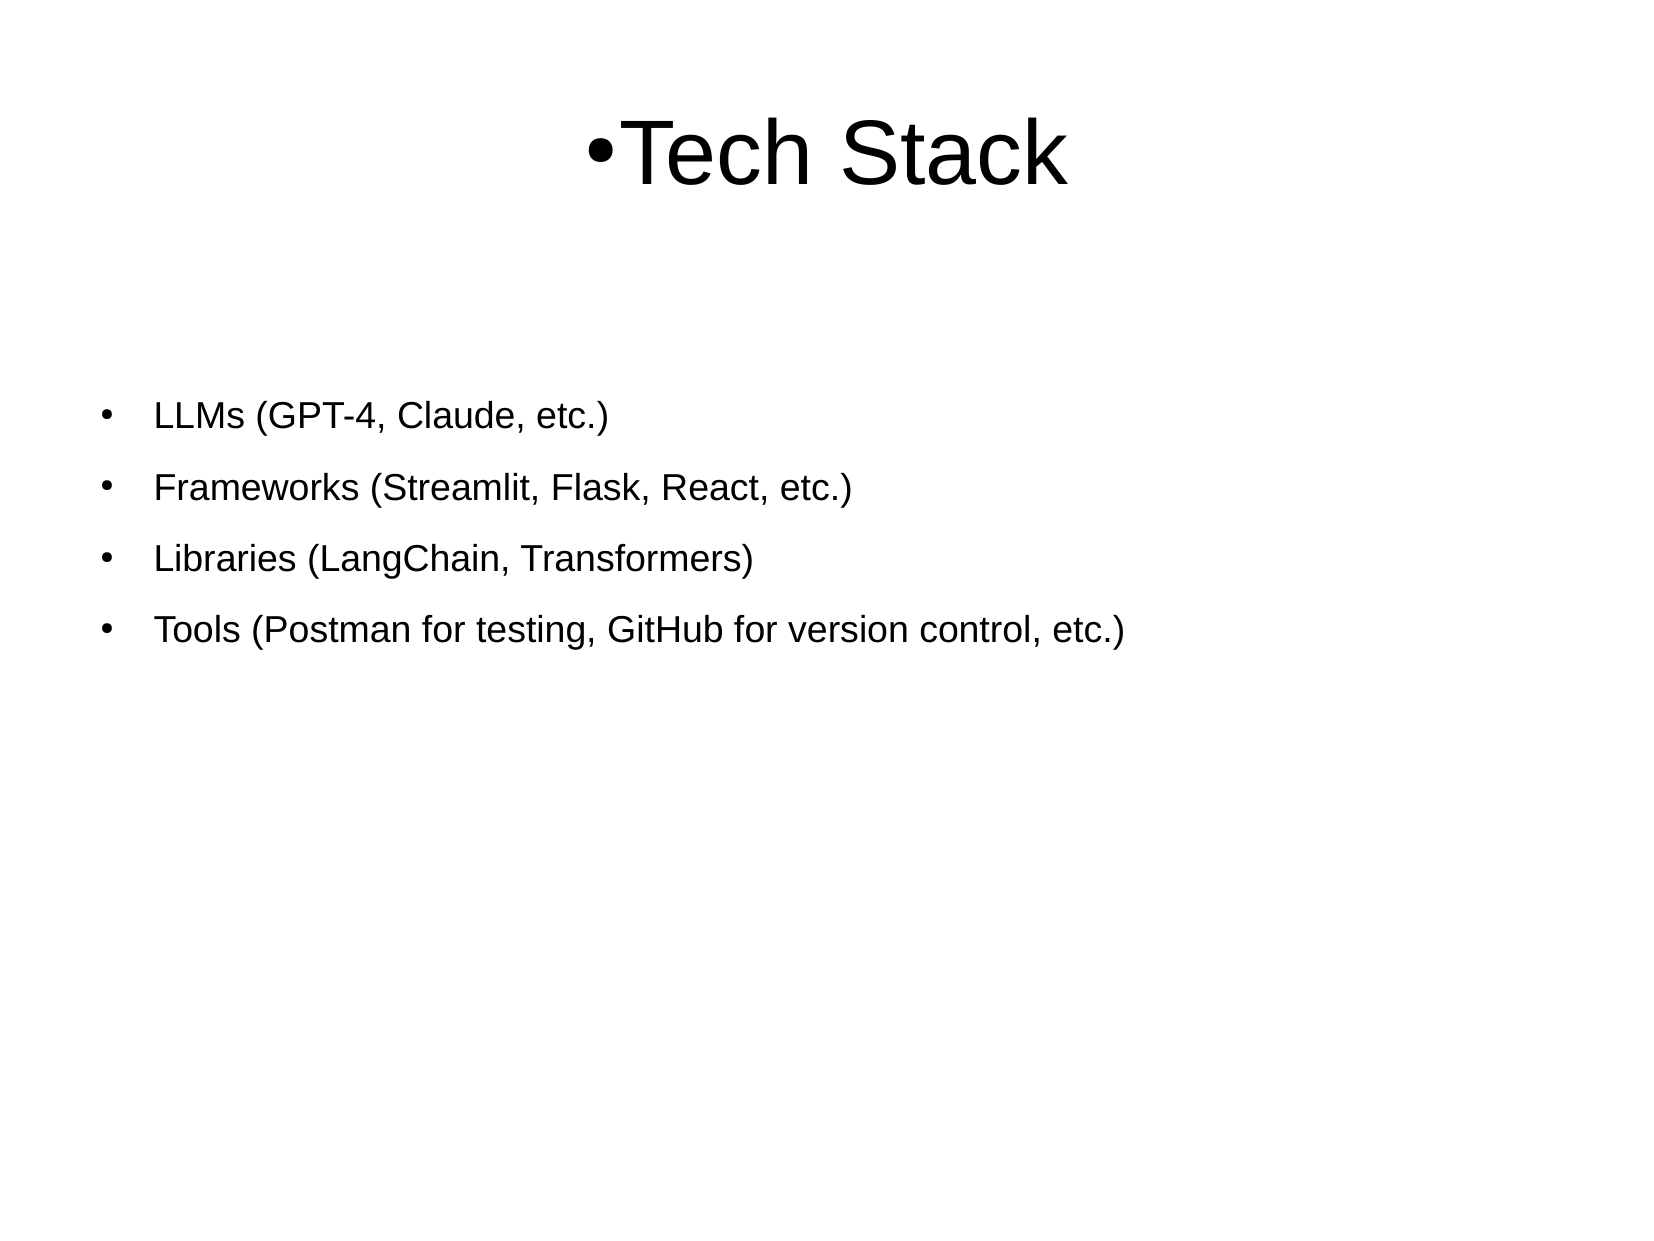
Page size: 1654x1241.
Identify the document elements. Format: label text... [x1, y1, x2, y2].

title Tech Stack [82, 49, 1571, 257]
list LLMs (GPT-4, Claude, etc.) Frameworks (Streamlit, Flask, React, etc.) Libraries (LangChain, Transformers) Tools (Postman for testing, GitHub for version control, etc.) [82, 290, 1571, 1109]
